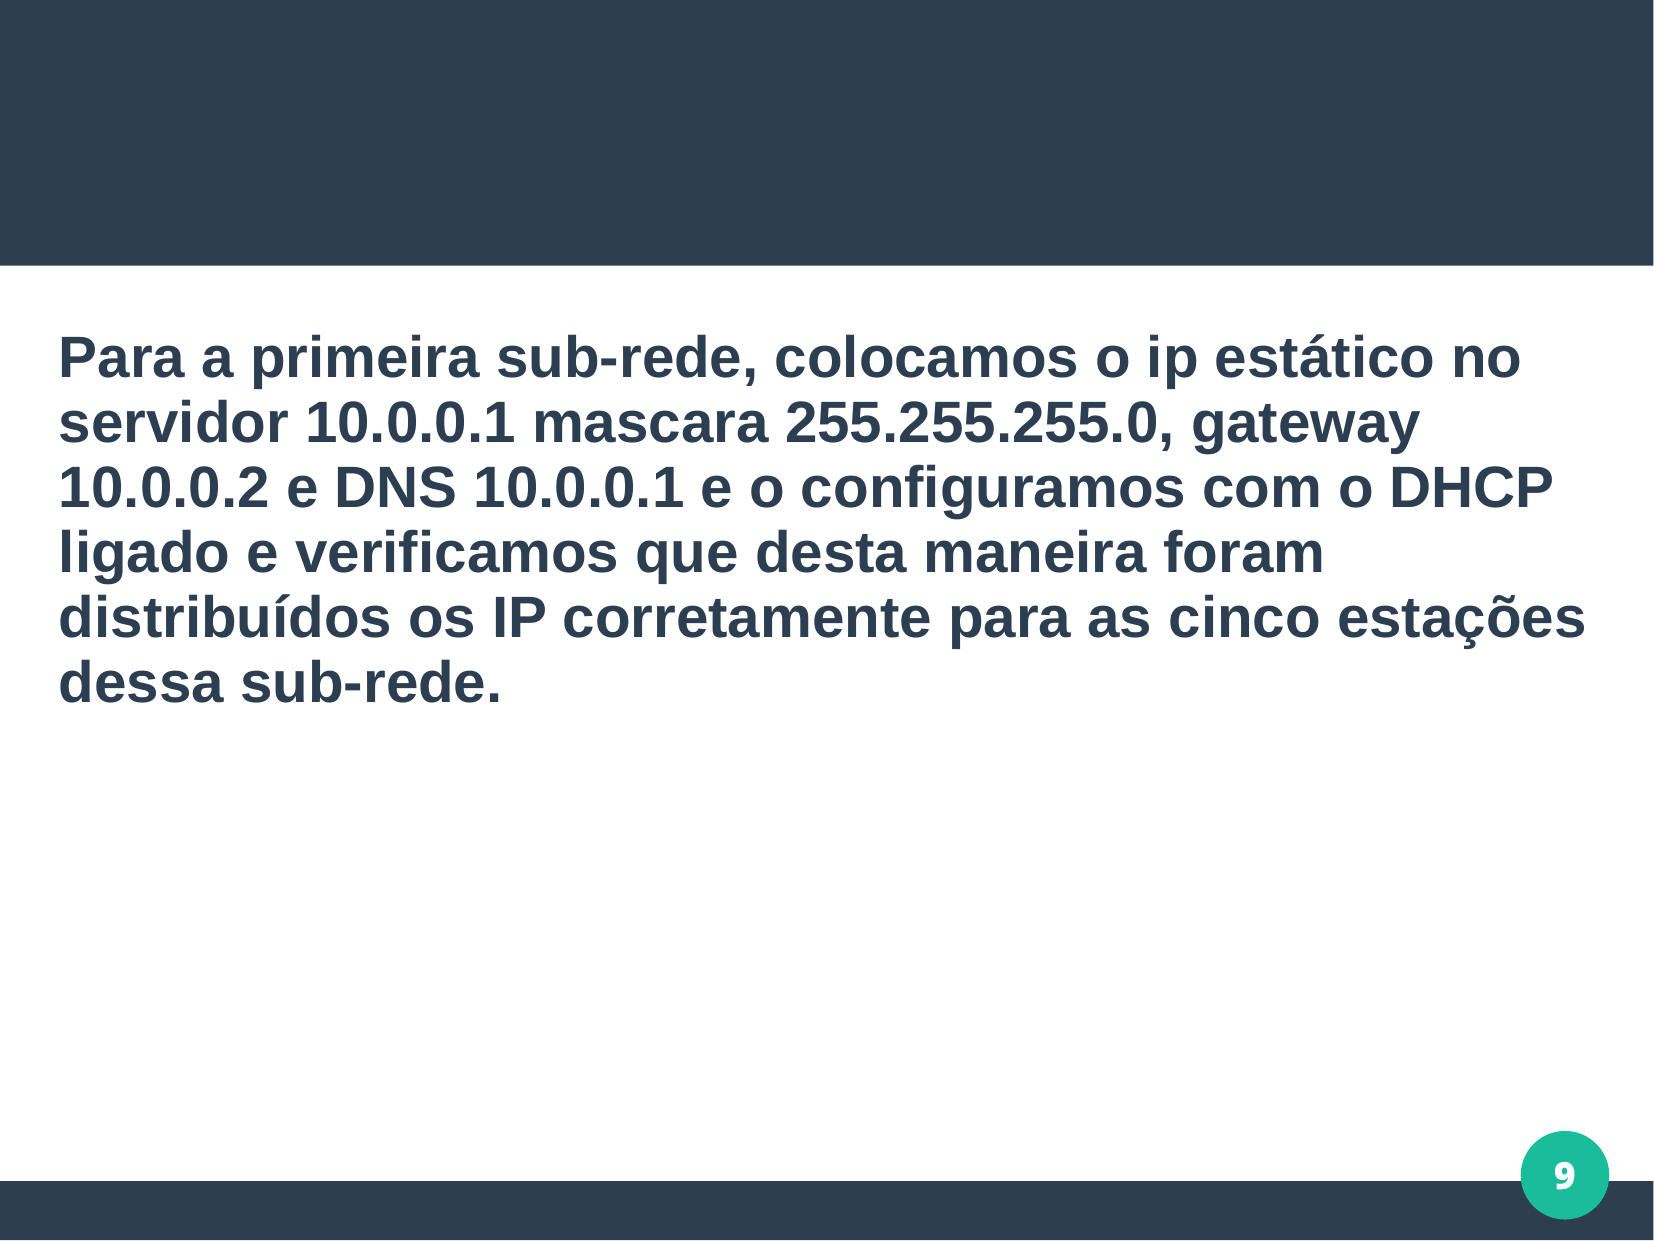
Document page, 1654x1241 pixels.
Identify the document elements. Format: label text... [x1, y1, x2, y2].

list Para a primeira sub-rede, colocamos o ip estático no servidor 10.0.0.1 mascara 255.255.255.0, gateway 10.0.0.2 e DNS 10.0.0.1 e o configuramos com o DHCP ligado e verificamos que desta maneira foram distribuídos os IP corretamente para as cinco estações dessa sub-rede. [59, 324, 1595, 1152]
